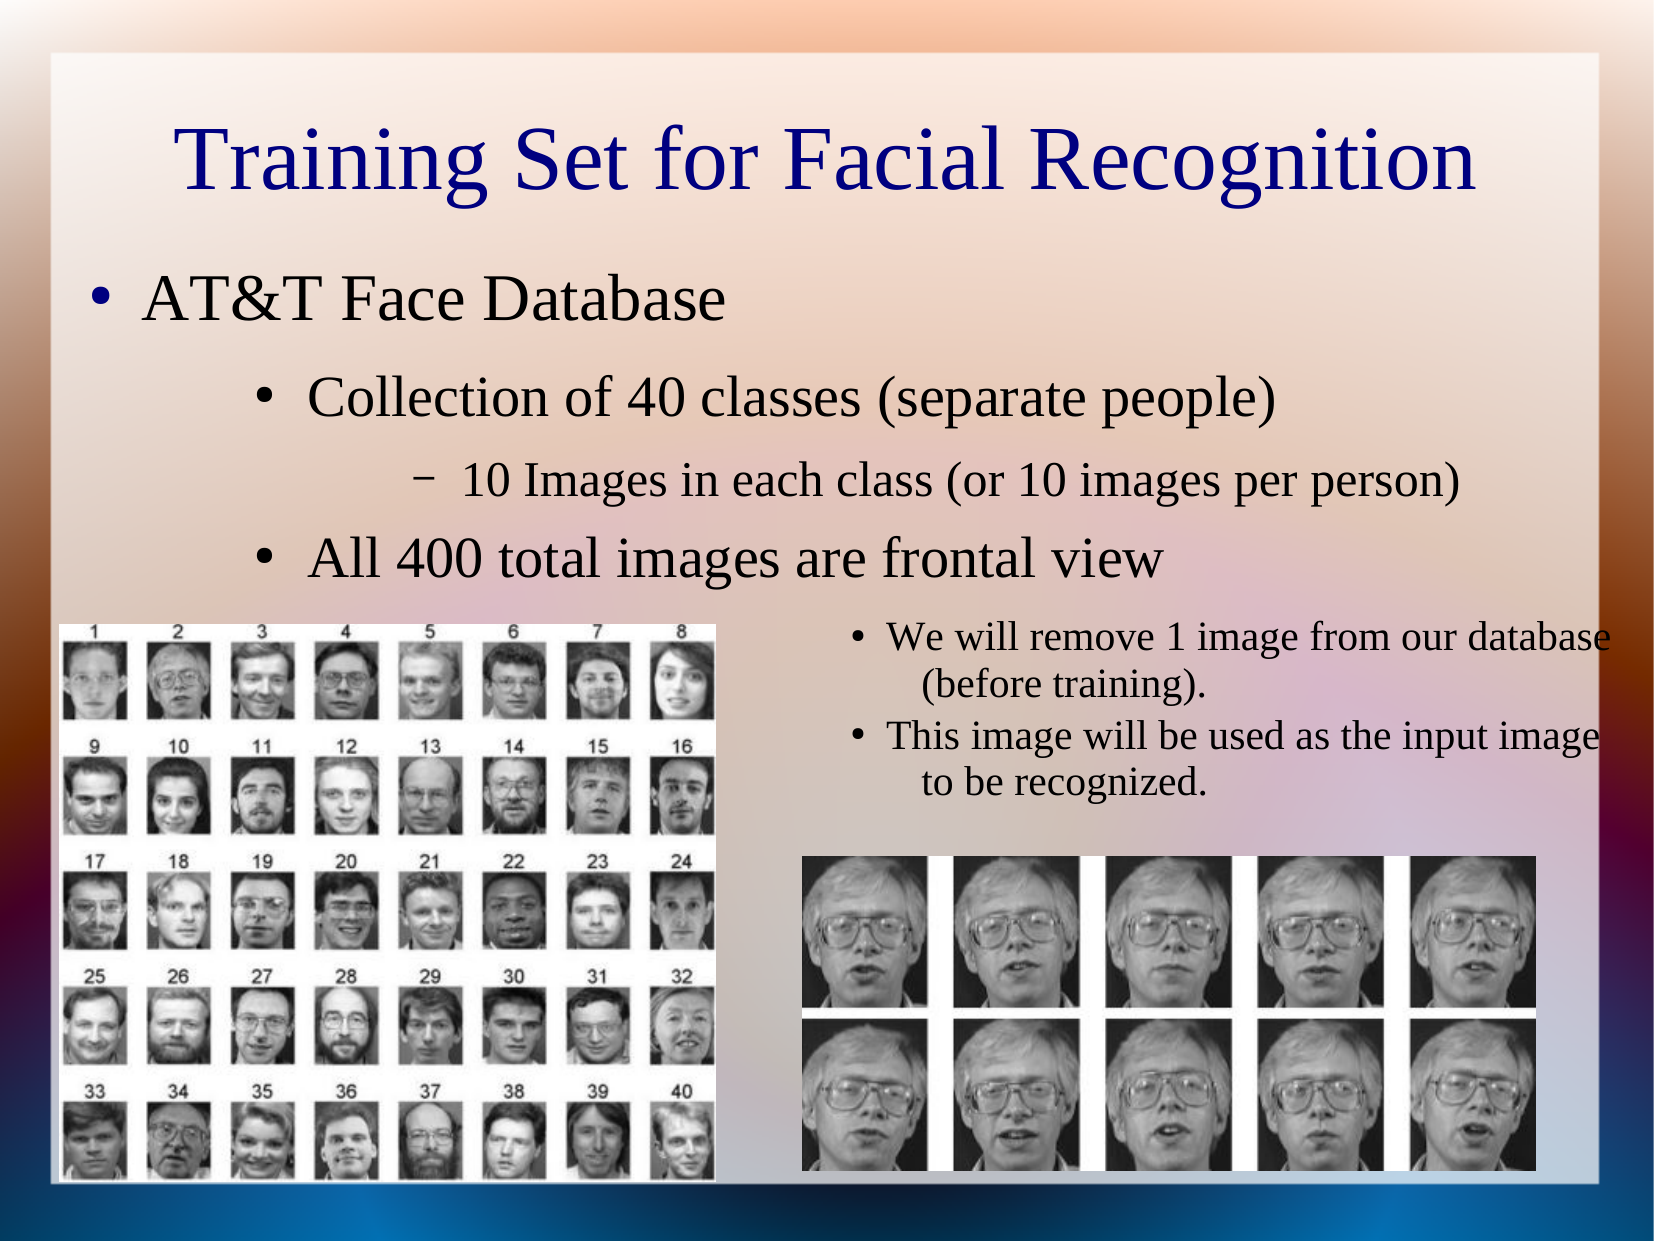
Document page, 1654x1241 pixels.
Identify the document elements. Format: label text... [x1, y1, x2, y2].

title Training Set for Facial Recognition [82, 55, 1571, 260]
picture [0, 0, 1654, 1241]
list AT&T Face Database Collection of 40 classes (separate people) 10 Images in each class (or 10 images per person) All 400 total images are frontal view We will remove 1 image from our database (before training). This image will be used as the input image to be recognized. [71, 260, 1625, 1152]
